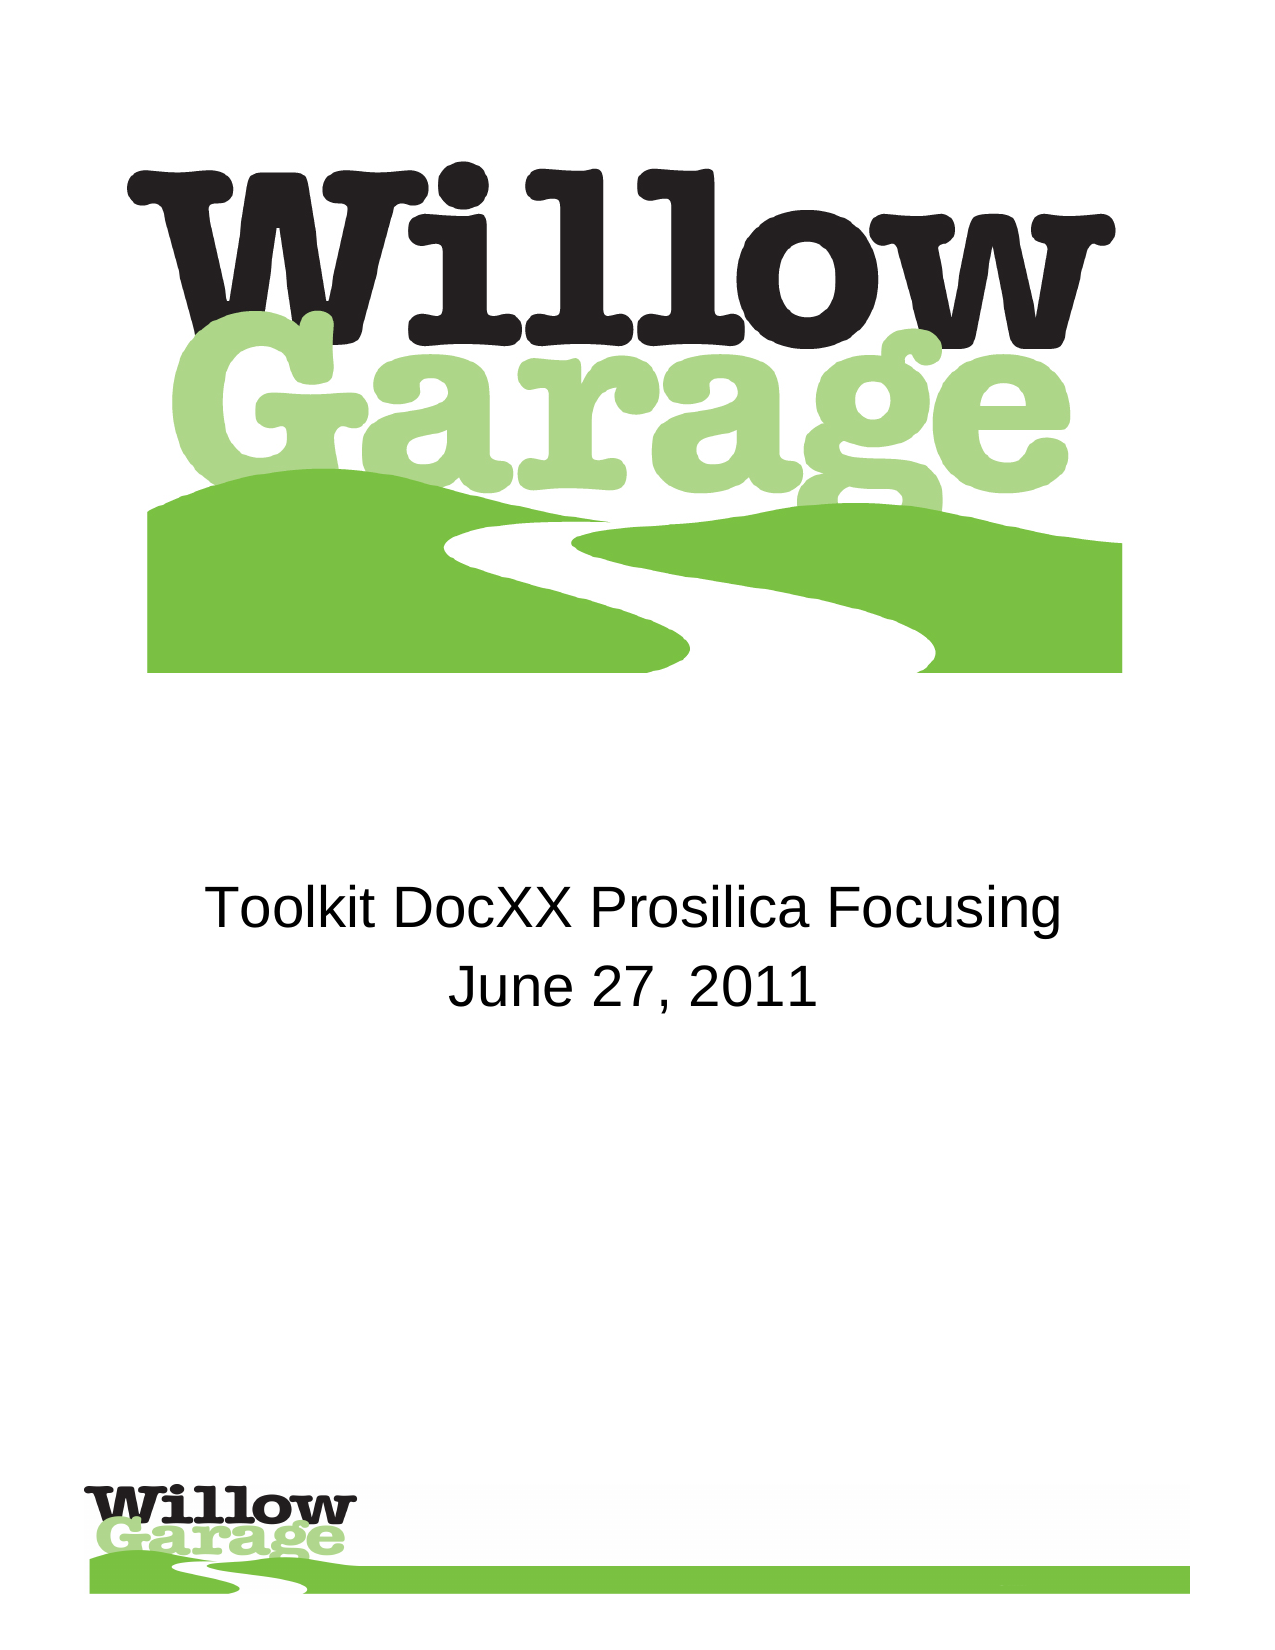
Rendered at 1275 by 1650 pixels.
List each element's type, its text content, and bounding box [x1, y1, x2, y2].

picture [42, 42, 1233, 784]
picture [84, 1484, 1190, 1594]
list Toolkit DocXX Prosilica Focusing June 27, 2011 [42, 866, 1233, 1197]
